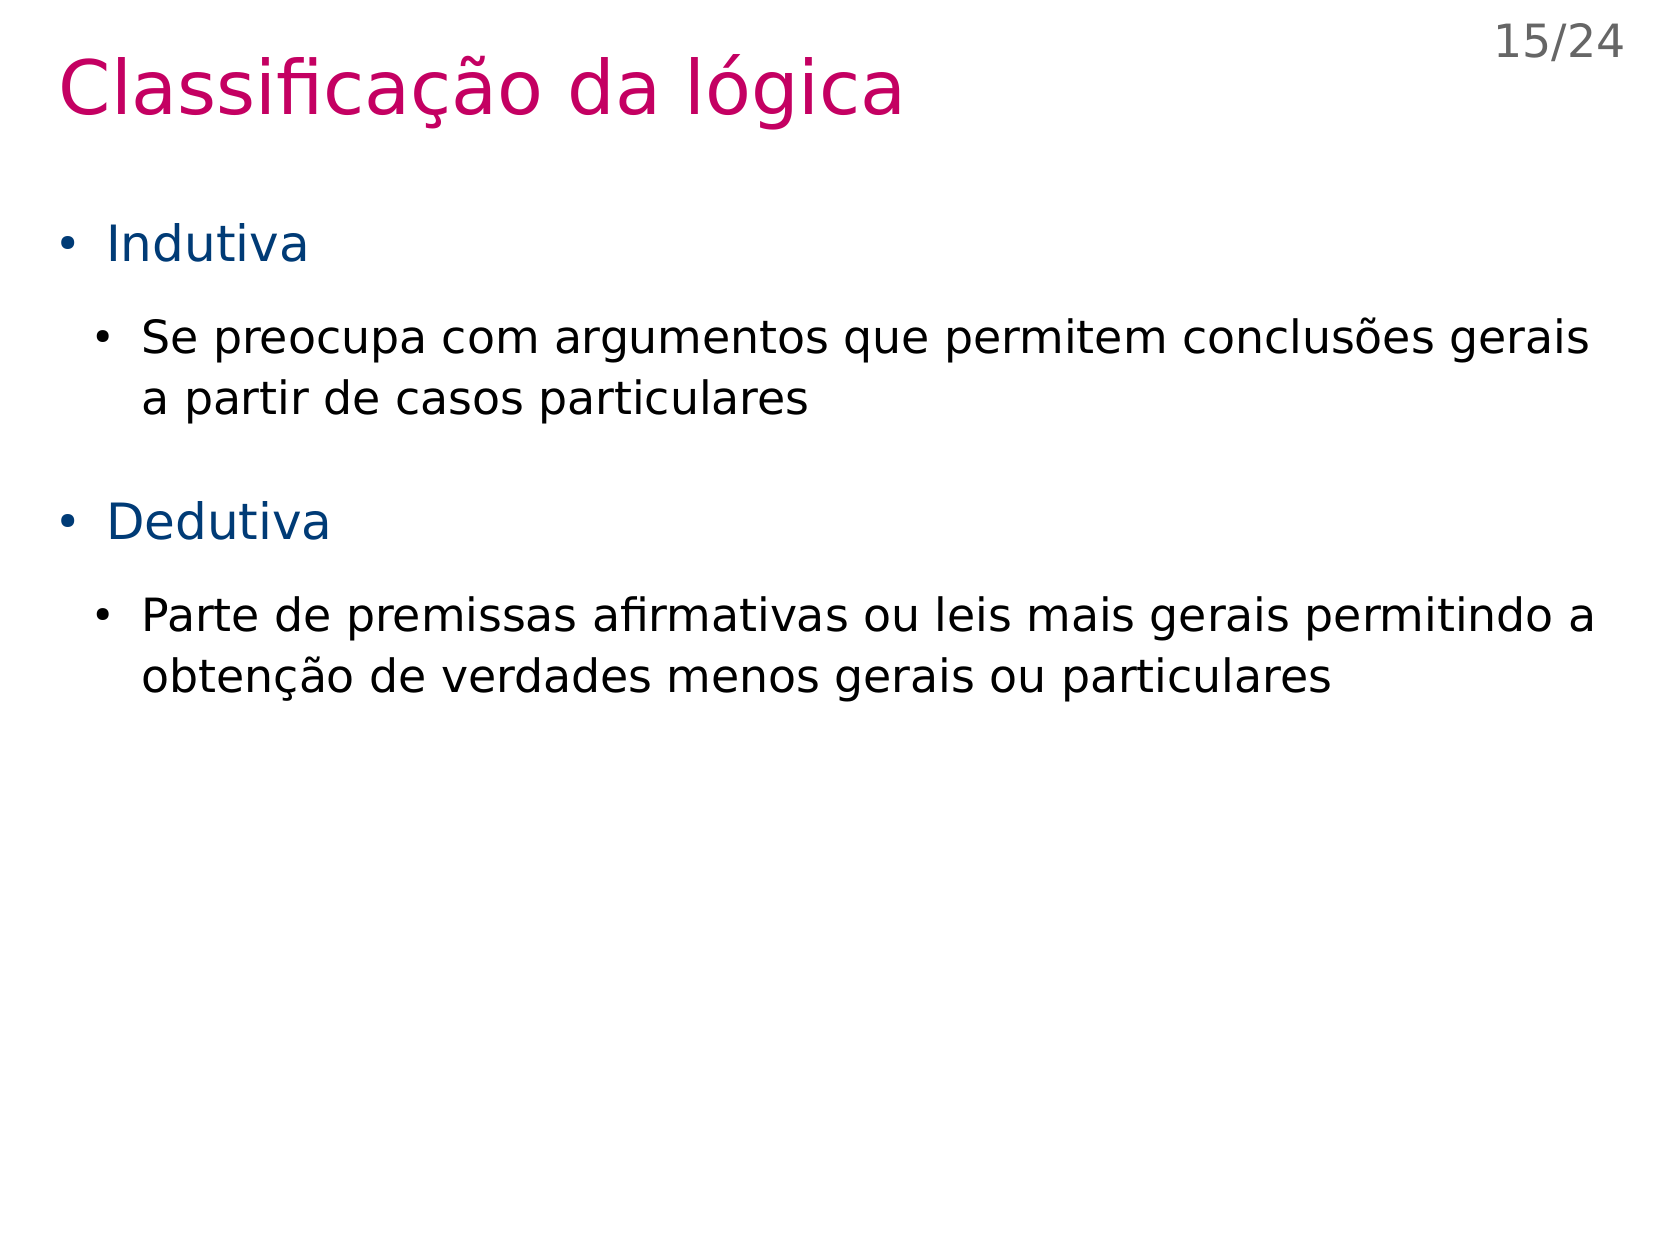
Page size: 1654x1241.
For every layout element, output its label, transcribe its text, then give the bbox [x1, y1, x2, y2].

title Classificação da lógica [59, 29, 1625, 148]
list Indutiva Se preocupa com argumentos que permitem conclusões gerais a partir de casos particulares Dedutiva Parte de premissas afirmativas ou leis mais gerais permitindo a obtenção de verdades menos gerais ou particulares [59, 206, 1625, 1211]
